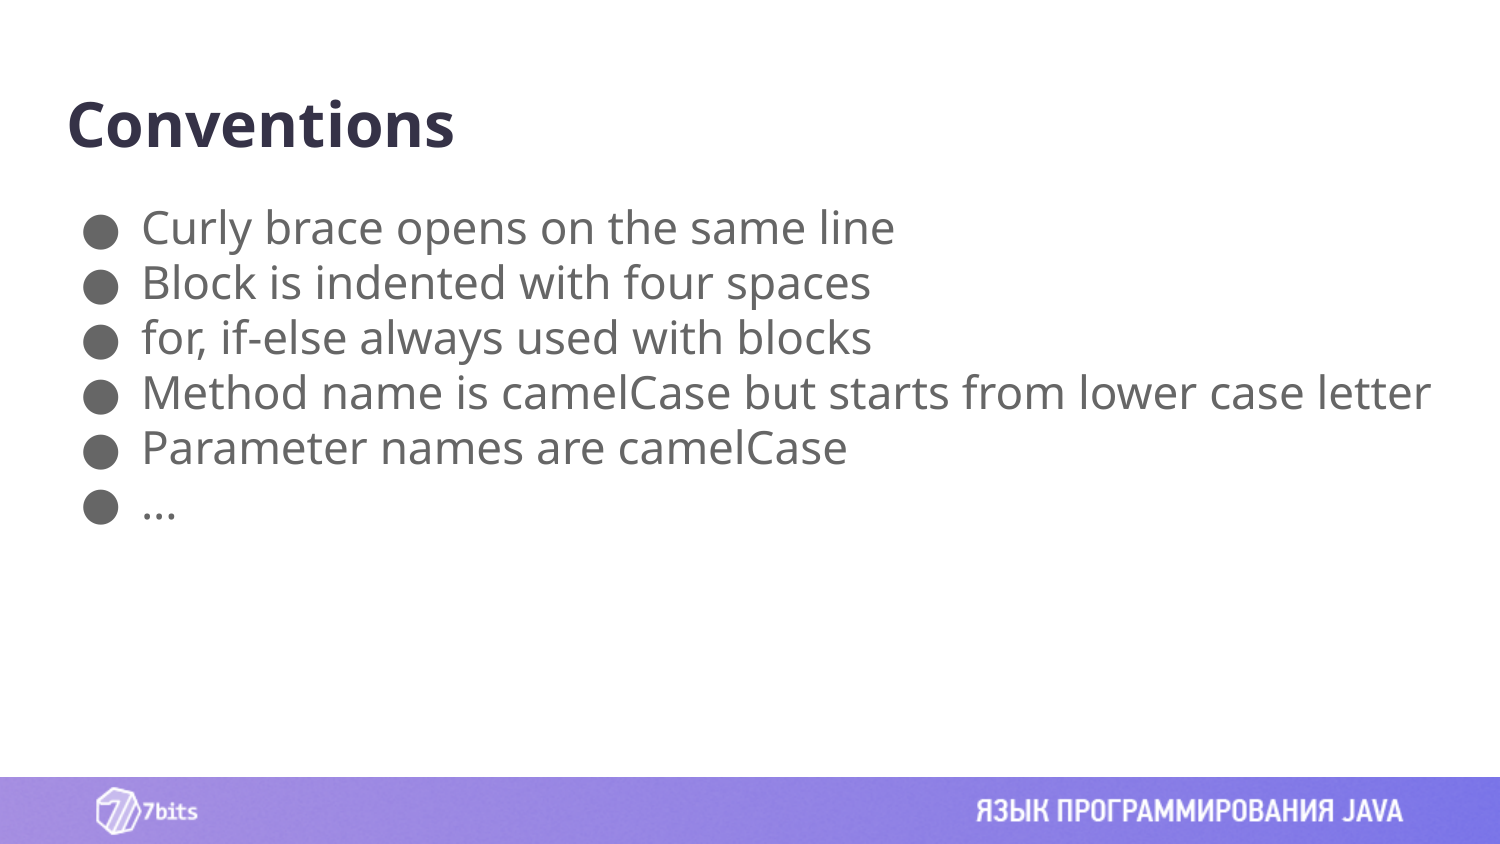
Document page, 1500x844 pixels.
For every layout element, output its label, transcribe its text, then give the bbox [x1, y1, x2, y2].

list Сurly brace opens on the same line Block is indented with four spaces for, if-else always used with blocks Method name is camelCase but starts from lower case letter Parameter names are camelCase ... [51, 184, 1449, 745]
picture [0, 777, 1500, 844]
title Conventions [51, 69, 1449, 164]
